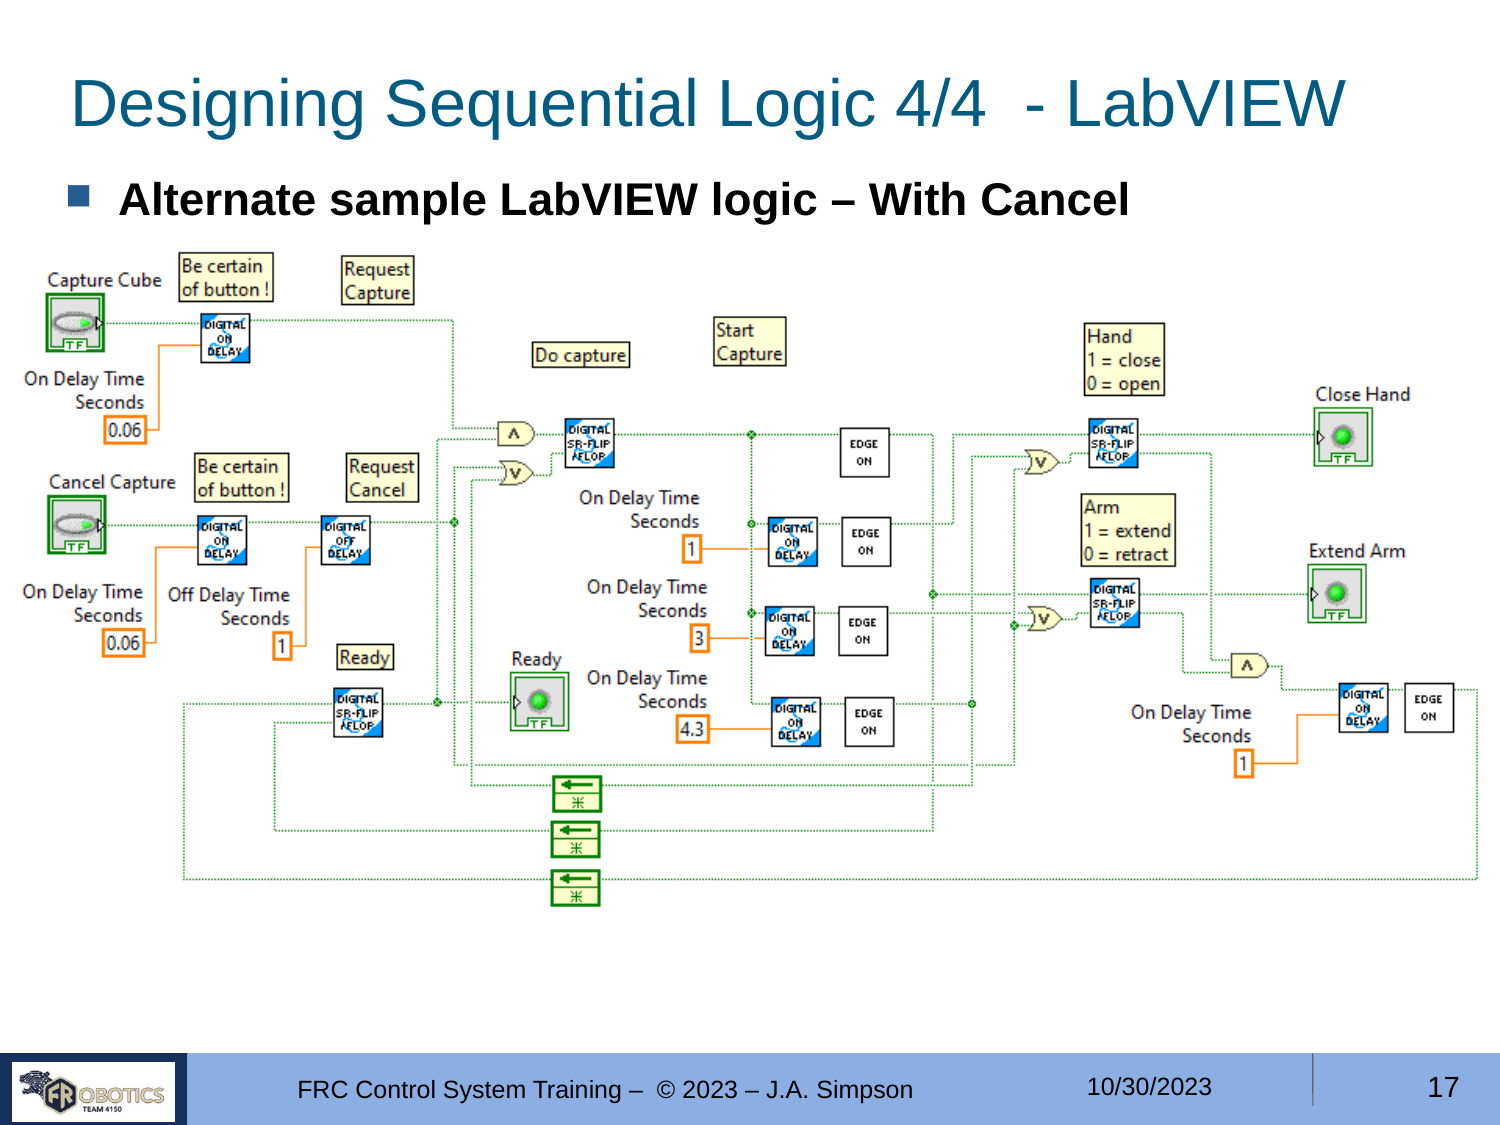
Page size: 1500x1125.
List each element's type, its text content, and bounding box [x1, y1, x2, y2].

footer FRC Control System Training – © 2023 – J.A. Simpson [225, 1074, 988, 1103]
slide_number 10/30/2023 [1012, 1071, 1288, 1100]
picture [13, 243, 1489, 918]
list Alternate sample LabVIEW logic – With Cancel [55, 162, 1340, 243]
picture [12, 1062, 175, 1122]
slide_number <number> [1337, 1072, 1475, 1100]
title Designing Sequential Logic 4/4 - LabVIEW [55, 52, 1443, 148]
